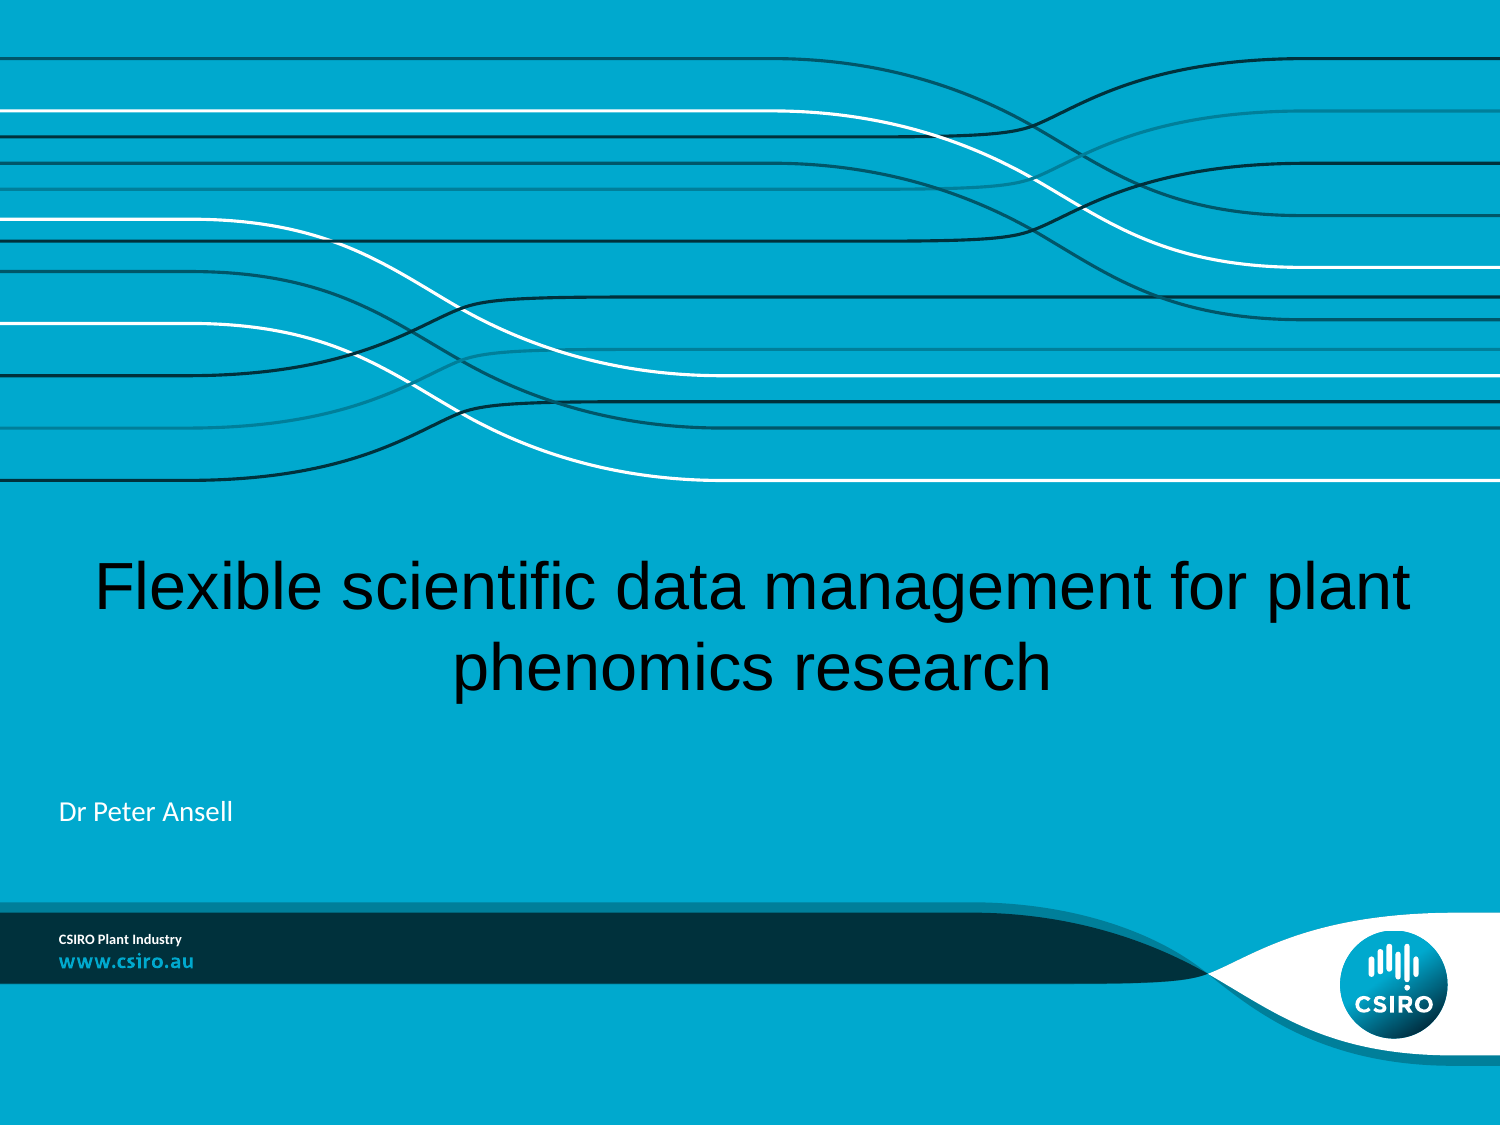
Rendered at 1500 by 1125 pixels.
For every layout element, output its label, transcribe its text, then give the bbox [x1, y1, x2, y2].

list CSIRO Plant Industry [59, 922, 839, 947]
subtitle Flexible scientific data management for plant phenomics research [59, 543, 1447, 758]
text_box Dr Peter Ansell [59, 771, 1379, 813]
